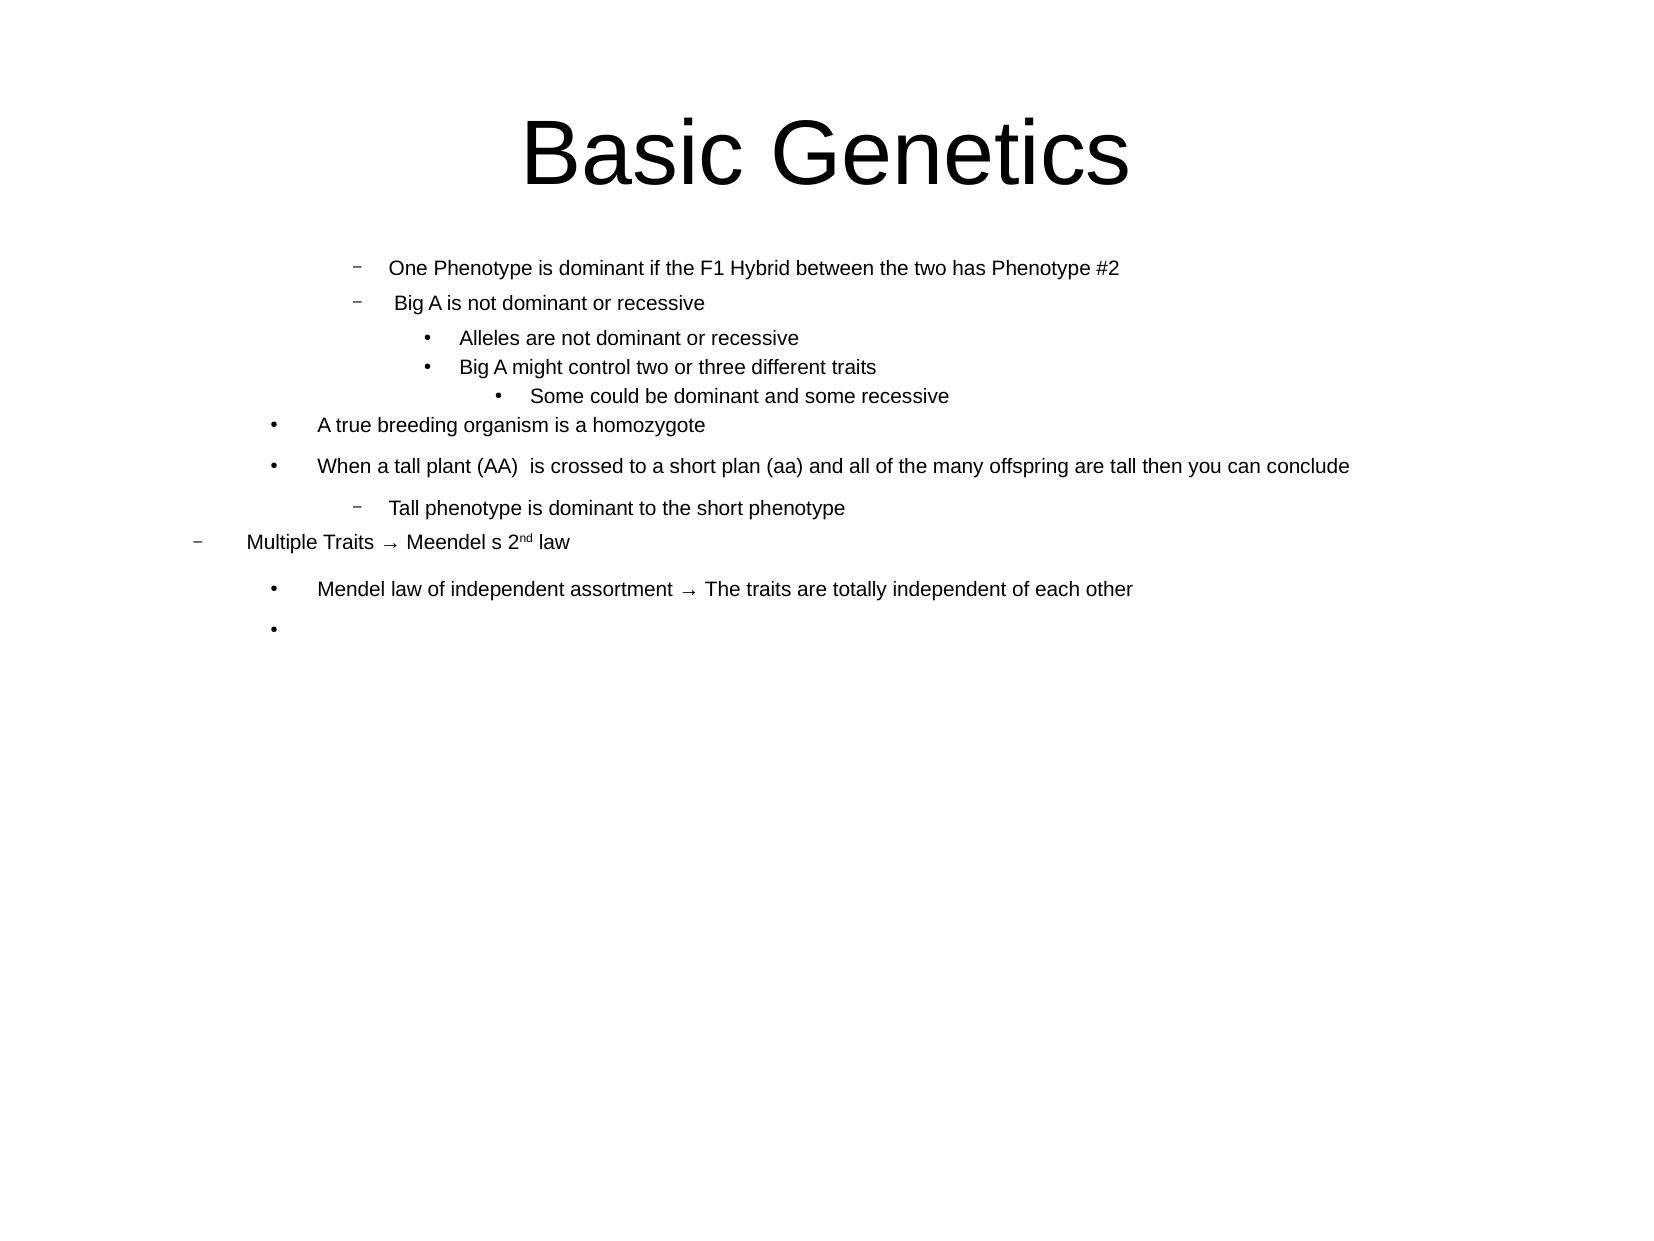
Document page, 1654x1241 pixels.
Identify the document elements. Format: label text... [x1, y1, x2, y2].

title Basic Genetics [82, 49, 1571, 257]
list One Phenotype is dominant if the F1 Hybrid between the two has Phenotype #2 Big A is not dominant or recessive Alleles are not dominant or recessive Big A might control two or three different traits Some could be dominant and some recessive A true breeding organism is a homozygote When a tall plant (AA) is crossed to a short plan (aa) and all of the many offspring are tall then you can conclude Tall phenotype is dominant to the short phenotype Multiple Traits → Meendel s 2nd law Mendel law of independent assortment → The traits are totally independent of each other [105, 256, 1594, 1186]
